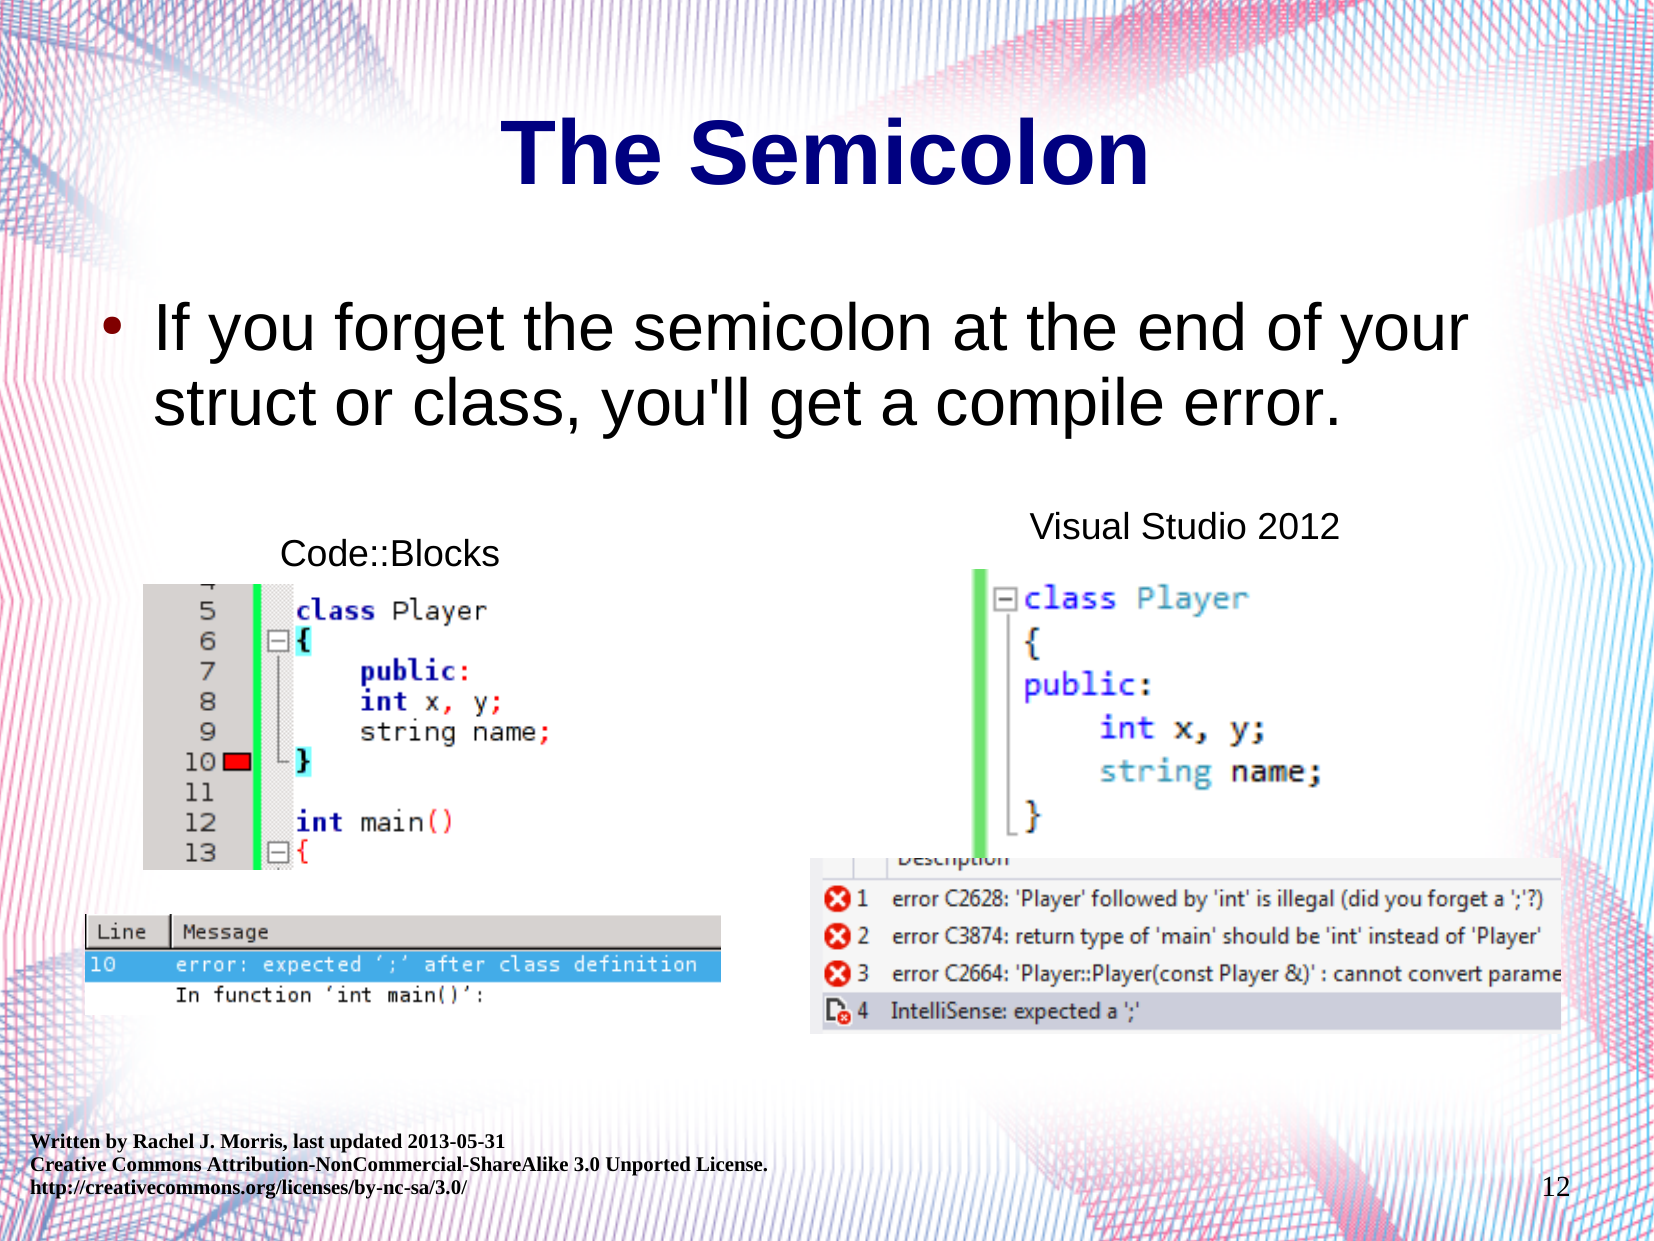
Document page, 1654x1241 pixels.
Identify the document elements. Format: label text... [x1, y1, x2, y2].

picture [0, 0, 1654, 1241]
title The Semicolon [82, 49, 1571, 257]
text_box Code::Blocks [150, 525, 631, 631]
text_box Visual Studio 2012 [945, 498, 1426, 556]
list If you forget the semicolon at the end of your struct or class, you'll get a compile error. [82, 290, 1571, 440]
